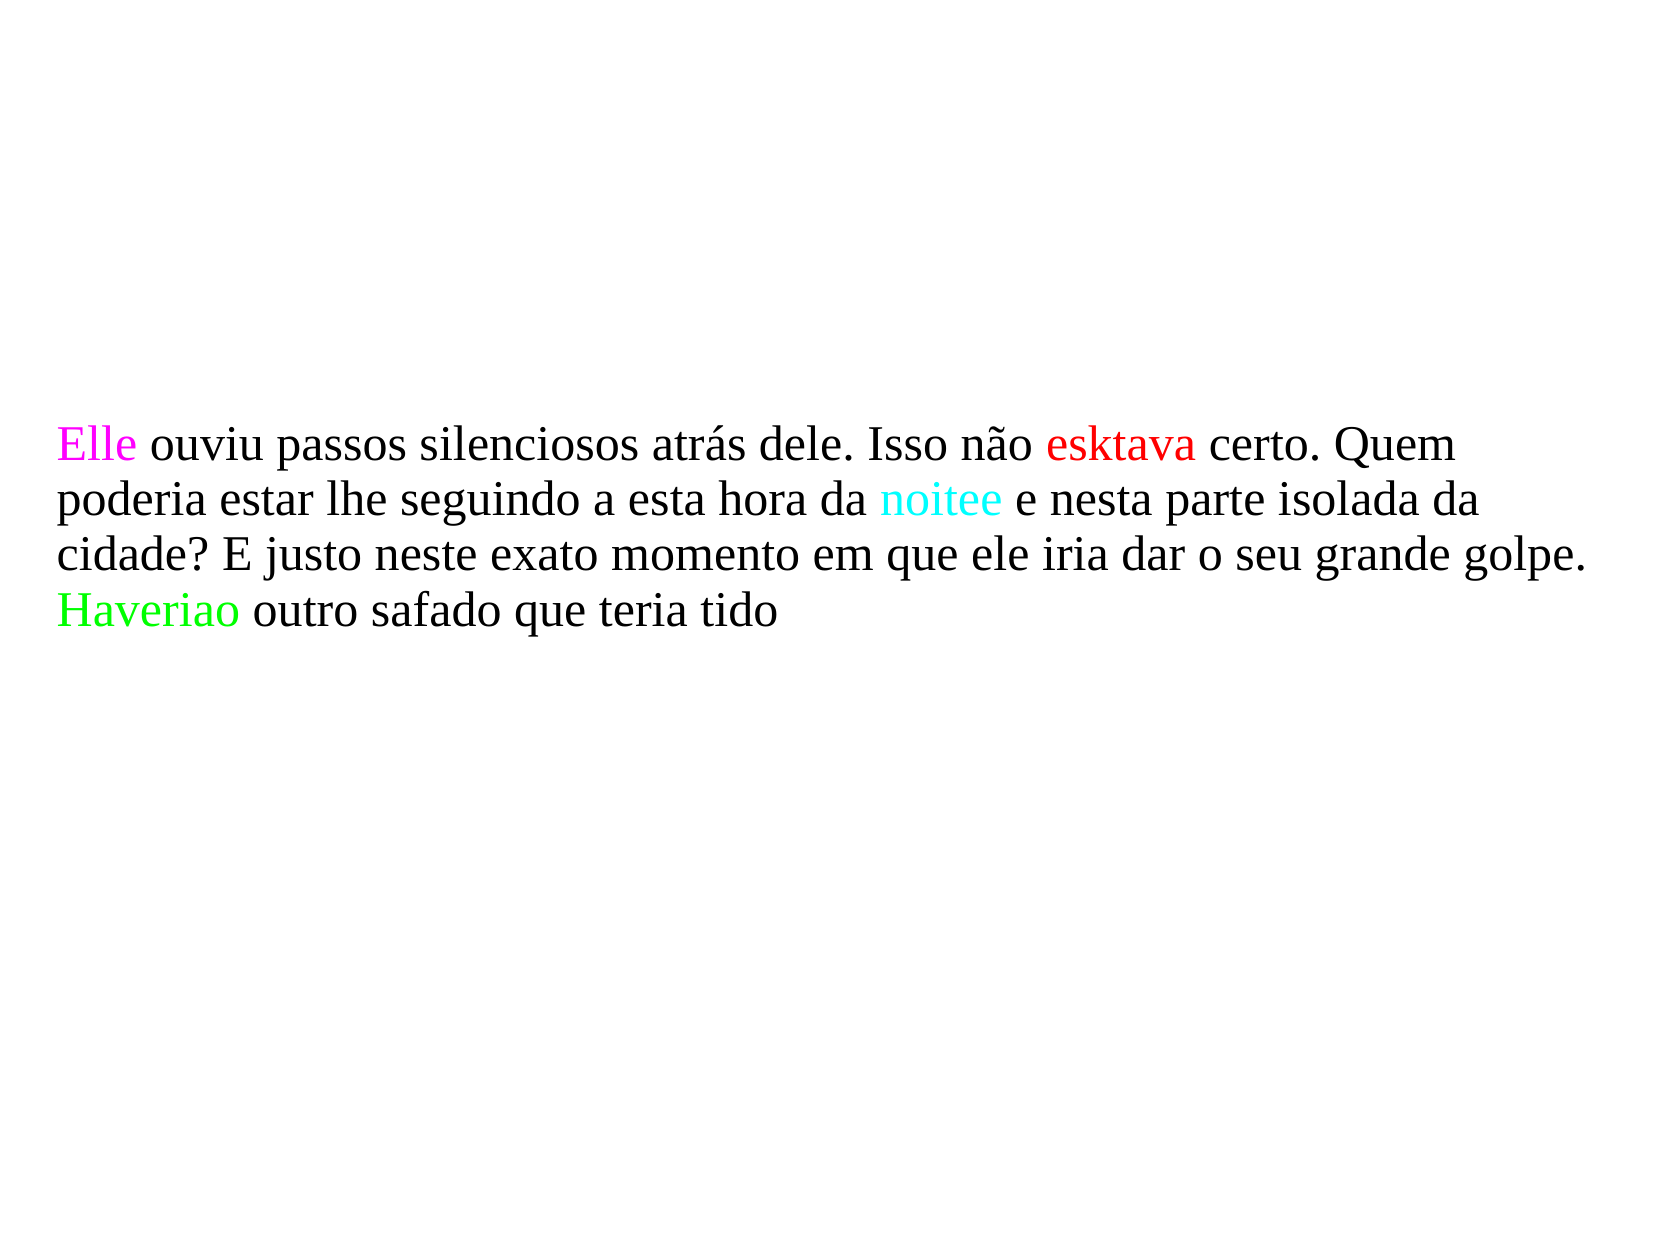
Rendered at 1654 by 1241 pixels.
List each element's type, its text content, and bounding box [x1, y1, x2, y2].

text_box Elle ouviu passos silenciosos atrás dele. Isso não esktava certo. Quem poderia estar lhe seguindo a esta hora da noitee e nesta parte isolada da cidade? E justo neste exato momento em que ele iria dar o seu grande golpe. Haveriao outro safado que teria tido [56, 415, 1589, 1241]
